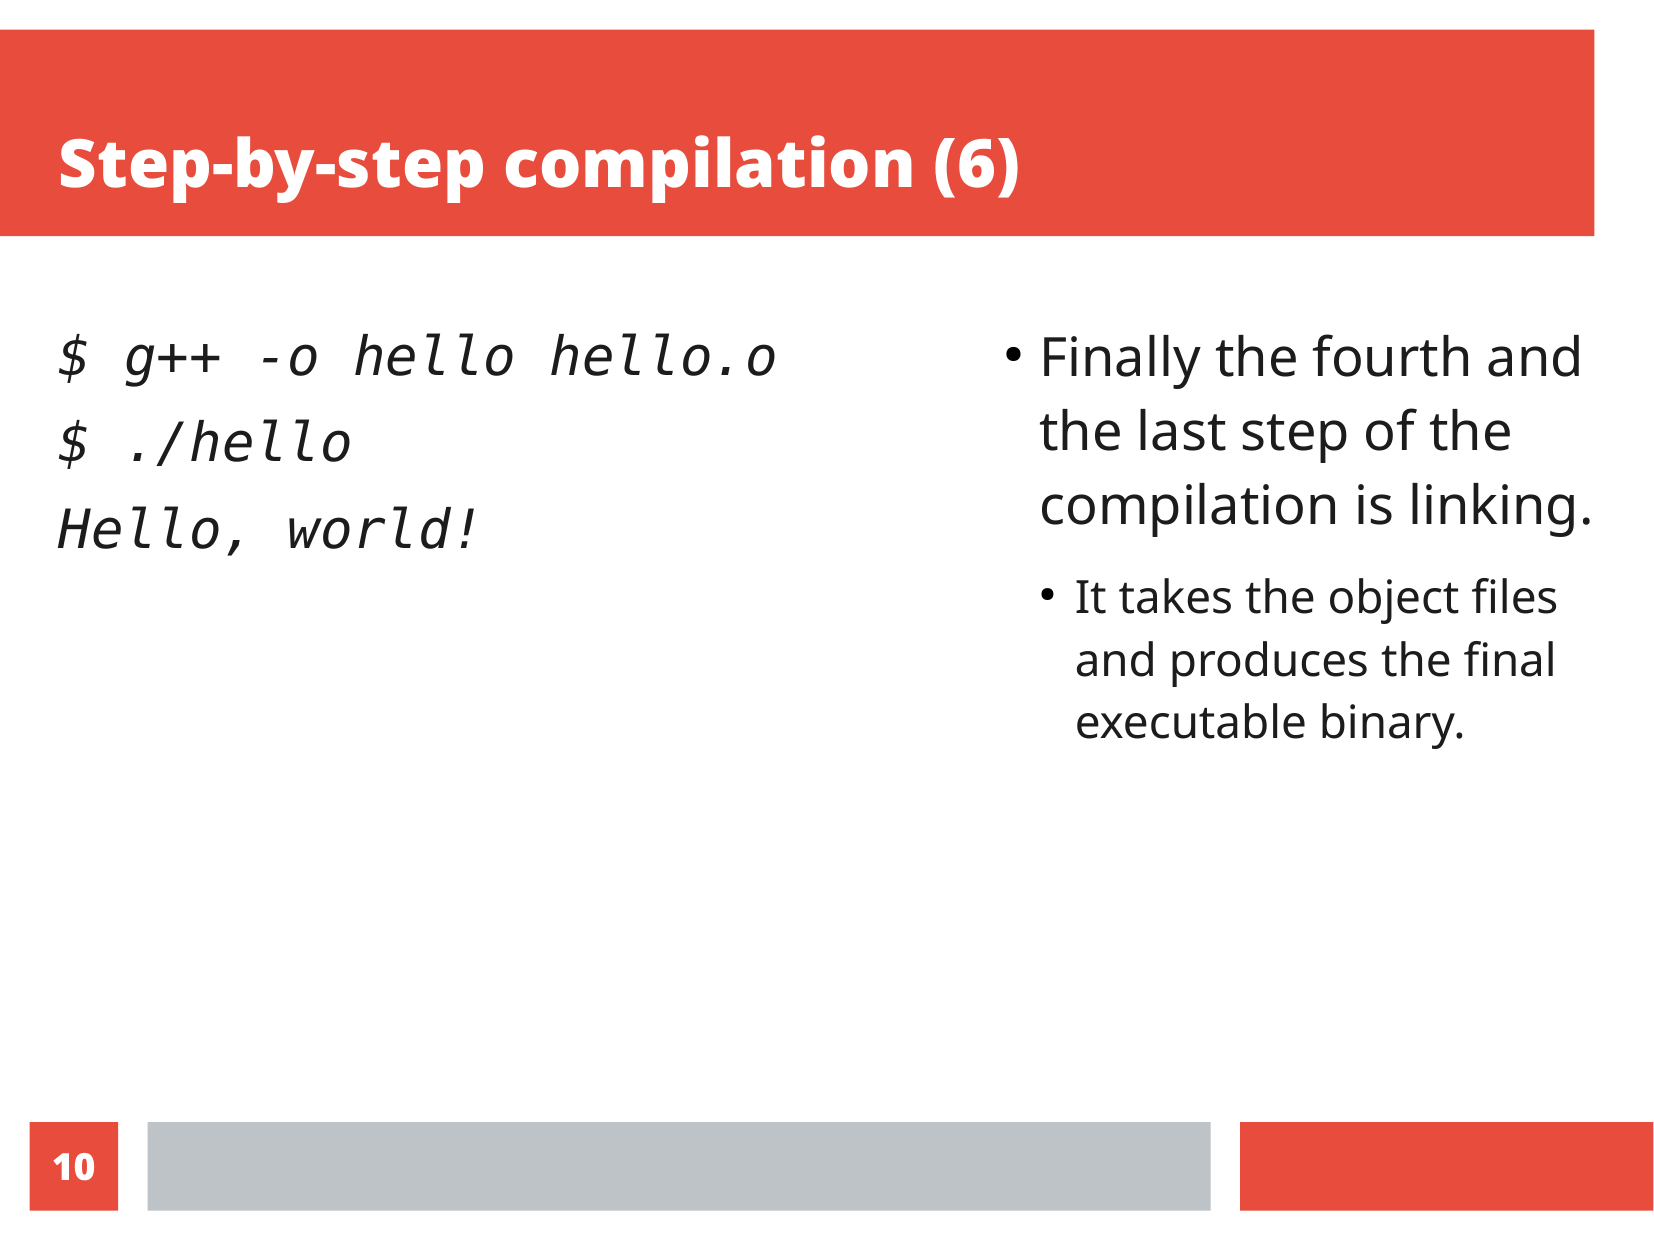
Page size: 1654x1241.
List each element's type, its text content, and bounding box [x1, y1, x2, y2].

list $ g++ -o hello hello.o $ ./hello Hello, world! [59, 324, 898, 1093]
list Finally the fourth and the last step of the compilation is linking. It takes the object files and produces the final executable binary. [1003, 318, 1595, 1087]
title Step-by-step compilation (6) [59, 59, 1595, 207]
